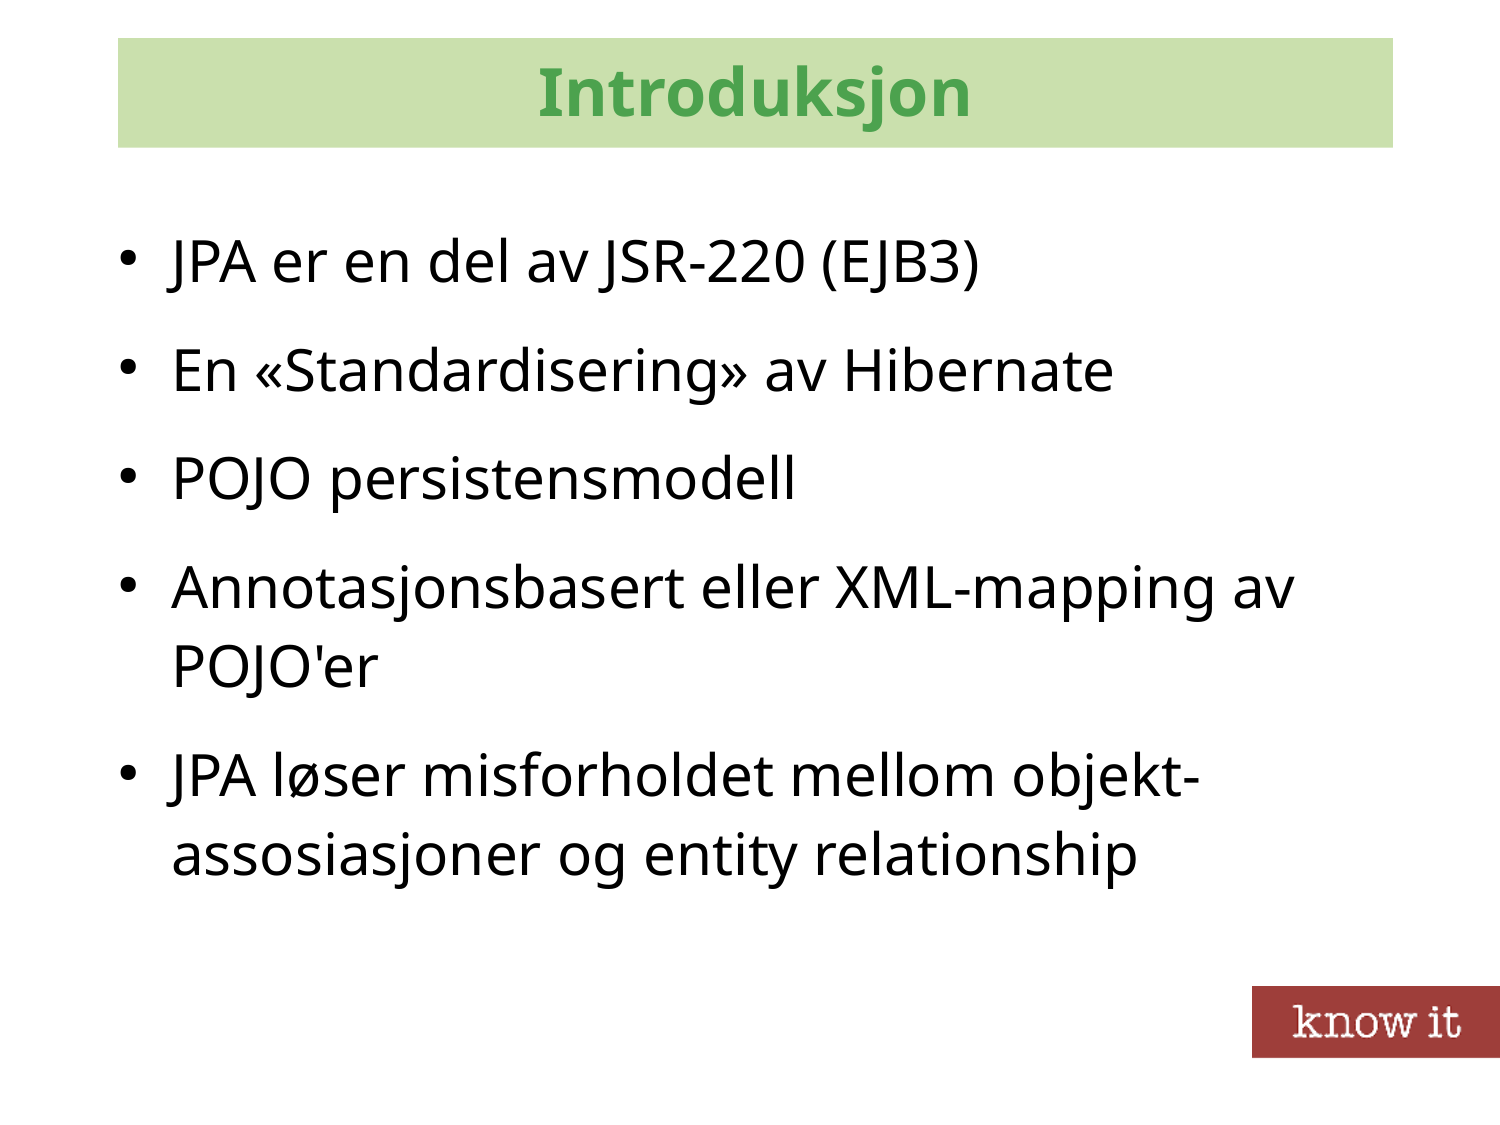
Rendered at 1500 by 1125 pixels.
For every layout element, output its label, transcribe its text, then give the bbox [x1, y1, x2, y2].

text_box Introduksjon [118, 38, 1393, 148]
picture [1252, 986, 1500, 1058]
list JPA er en del av JSR-220 (EJB3) En «Standardisering» av Hibernate POJO persistensmodell Annotasjonsbasert eller XML-mapping av POJO'er JPA løser misforholdet mellom objekt-assosiasjoner og entity relationship [100, 220, 1360, 935]
